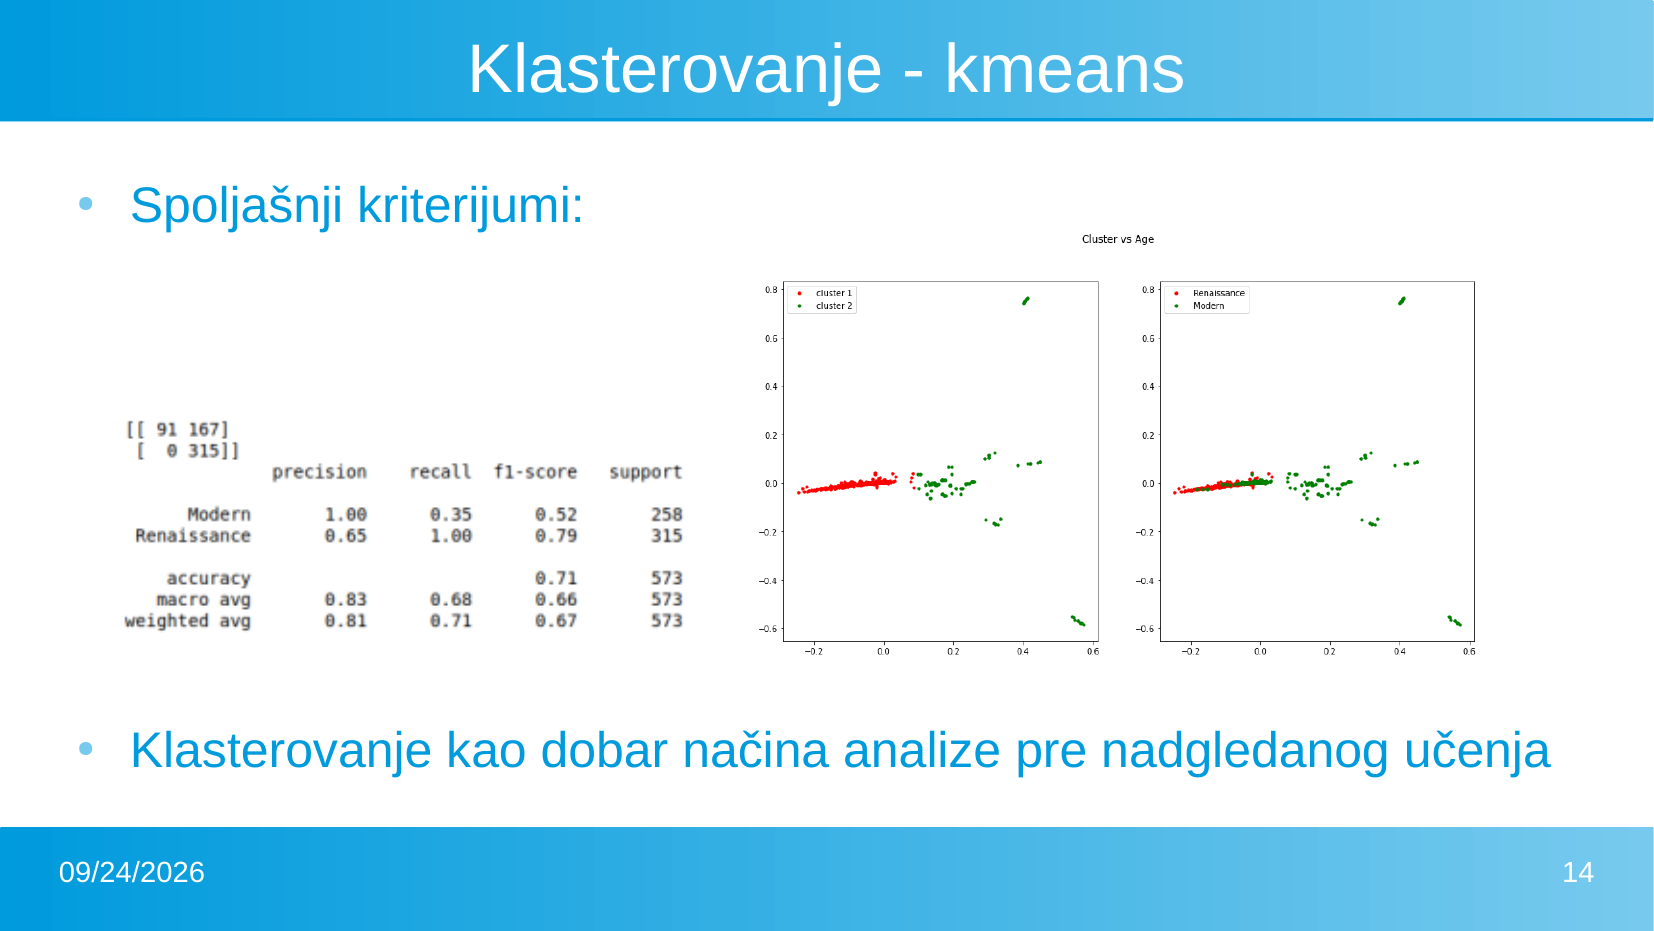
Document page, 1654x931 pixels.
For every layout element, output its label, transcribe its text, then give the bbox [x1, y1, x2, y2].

list Spoljašnji kriterijumi: Klasterovanje kao dobar načina analize pre nadgledanog učenja [59, 177, 1595, 768]
picture [112, 412, 711, 655]
picture [750, 224, 1494, 669]
title Klasterovanje - kmeans [59, 29, 1595, 108]
